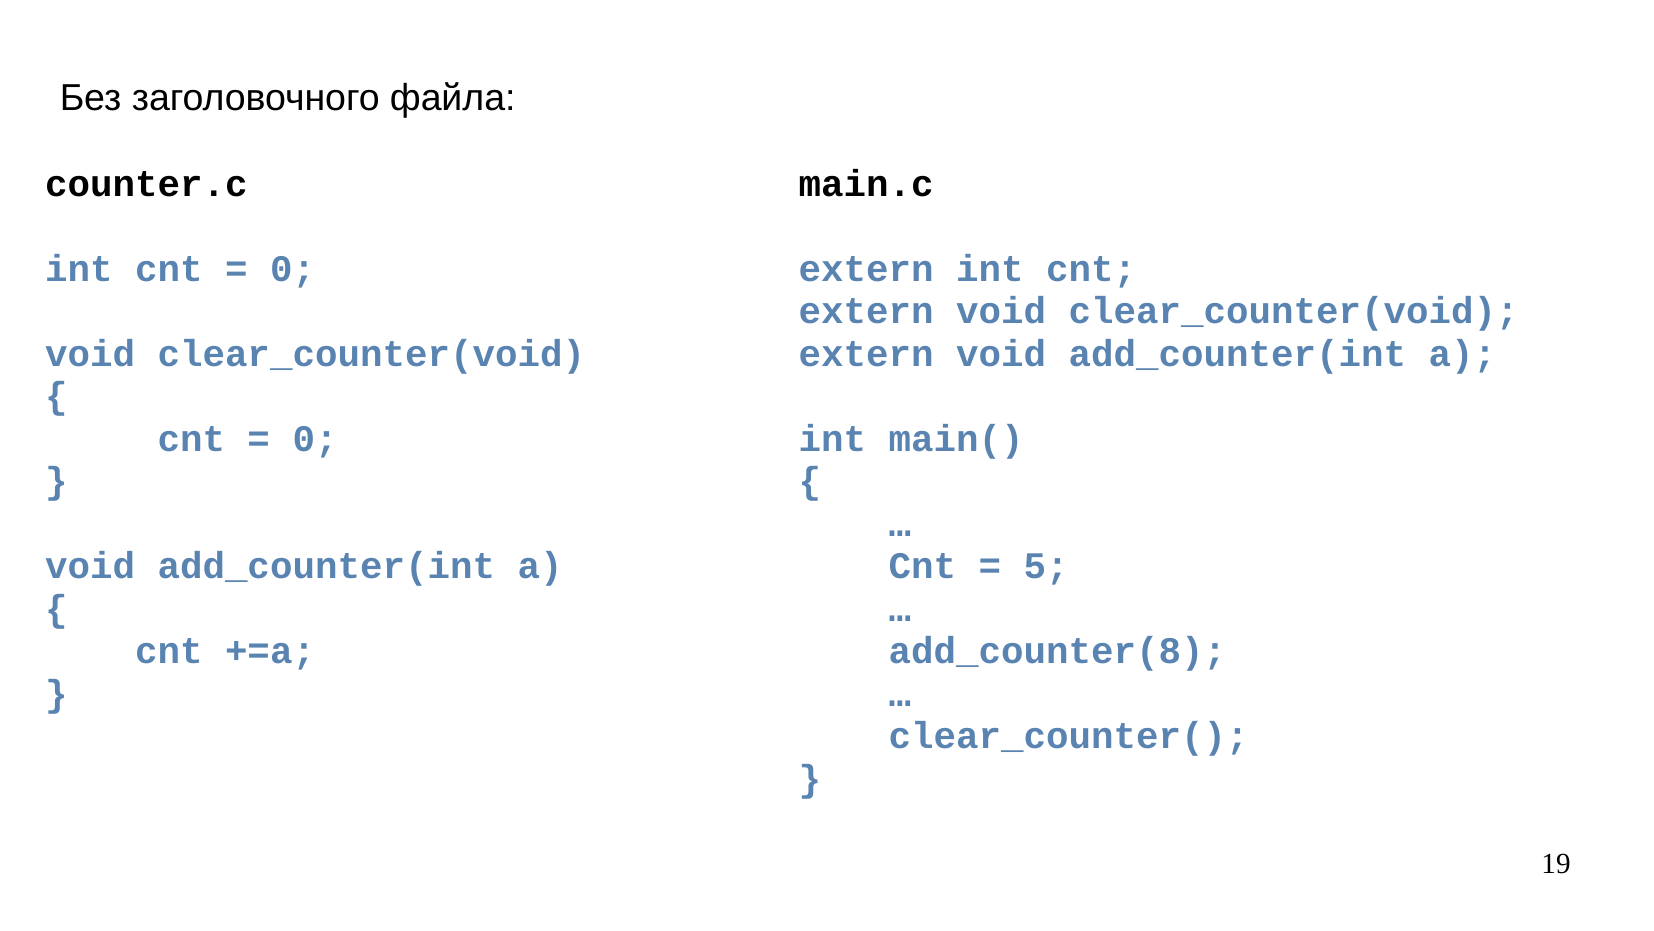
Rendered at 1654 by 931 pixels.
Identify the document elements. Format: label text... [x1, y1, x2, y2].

text_box Без заголовочного файла: [45, 69, 1578, 169]
list main.c extern int cnt; extern void clear_counter(void); extern void add_counter(int a); int main() { … Cnt = 5; … add_counter(8); … clear_counter(); } [798, 165, 1654, 856]
list counter.c int cnt = 0; void clear_counter(void) { cnt = 0; } void add_counter(int a) { cnt +=a; } [45, 169, 766, 811]
